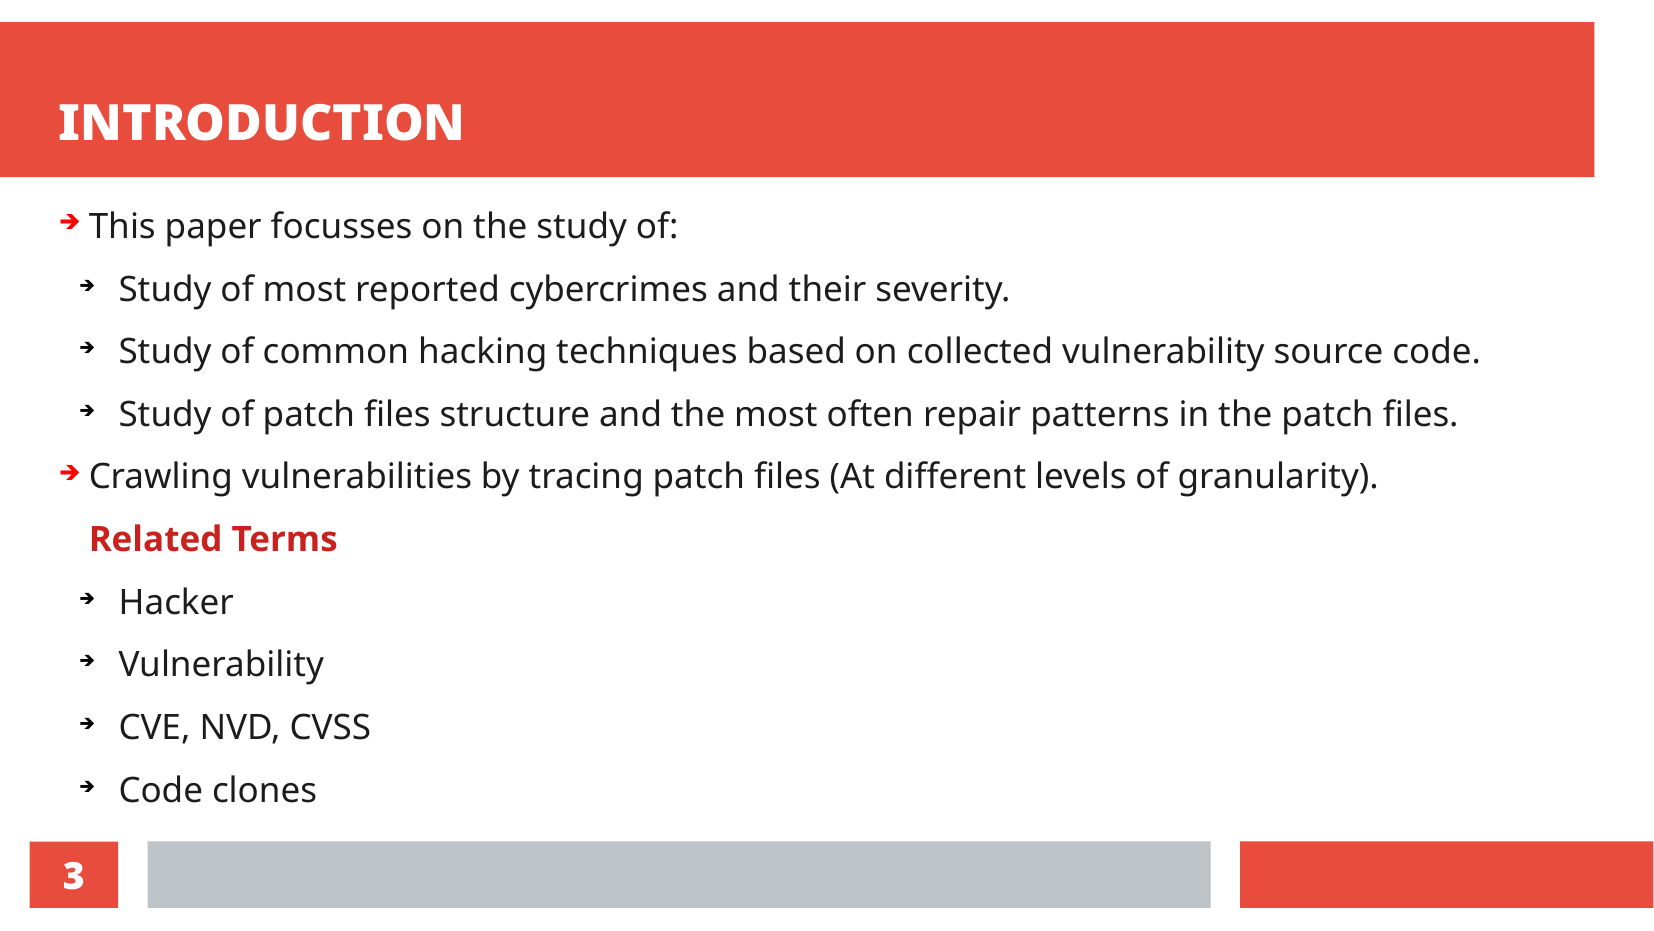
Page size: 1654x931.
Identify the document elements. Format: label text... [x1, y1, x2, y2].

list This paper focusses on the study of: Study of most reported cybercrimes and their severity. Study of common hacking techniques based on collected vulnerability source code. Study of patch files structure and the most often repair patterns in the patch files. Crawling vulnerabilities by tracing patch files (At different levels of granularity). Related Terms Hacker Vulnerability CVE, NVD, CVSS Code clones [59, 200, 1565, 820]
title INTRODUCTION [59, 44, 1595, 156]
